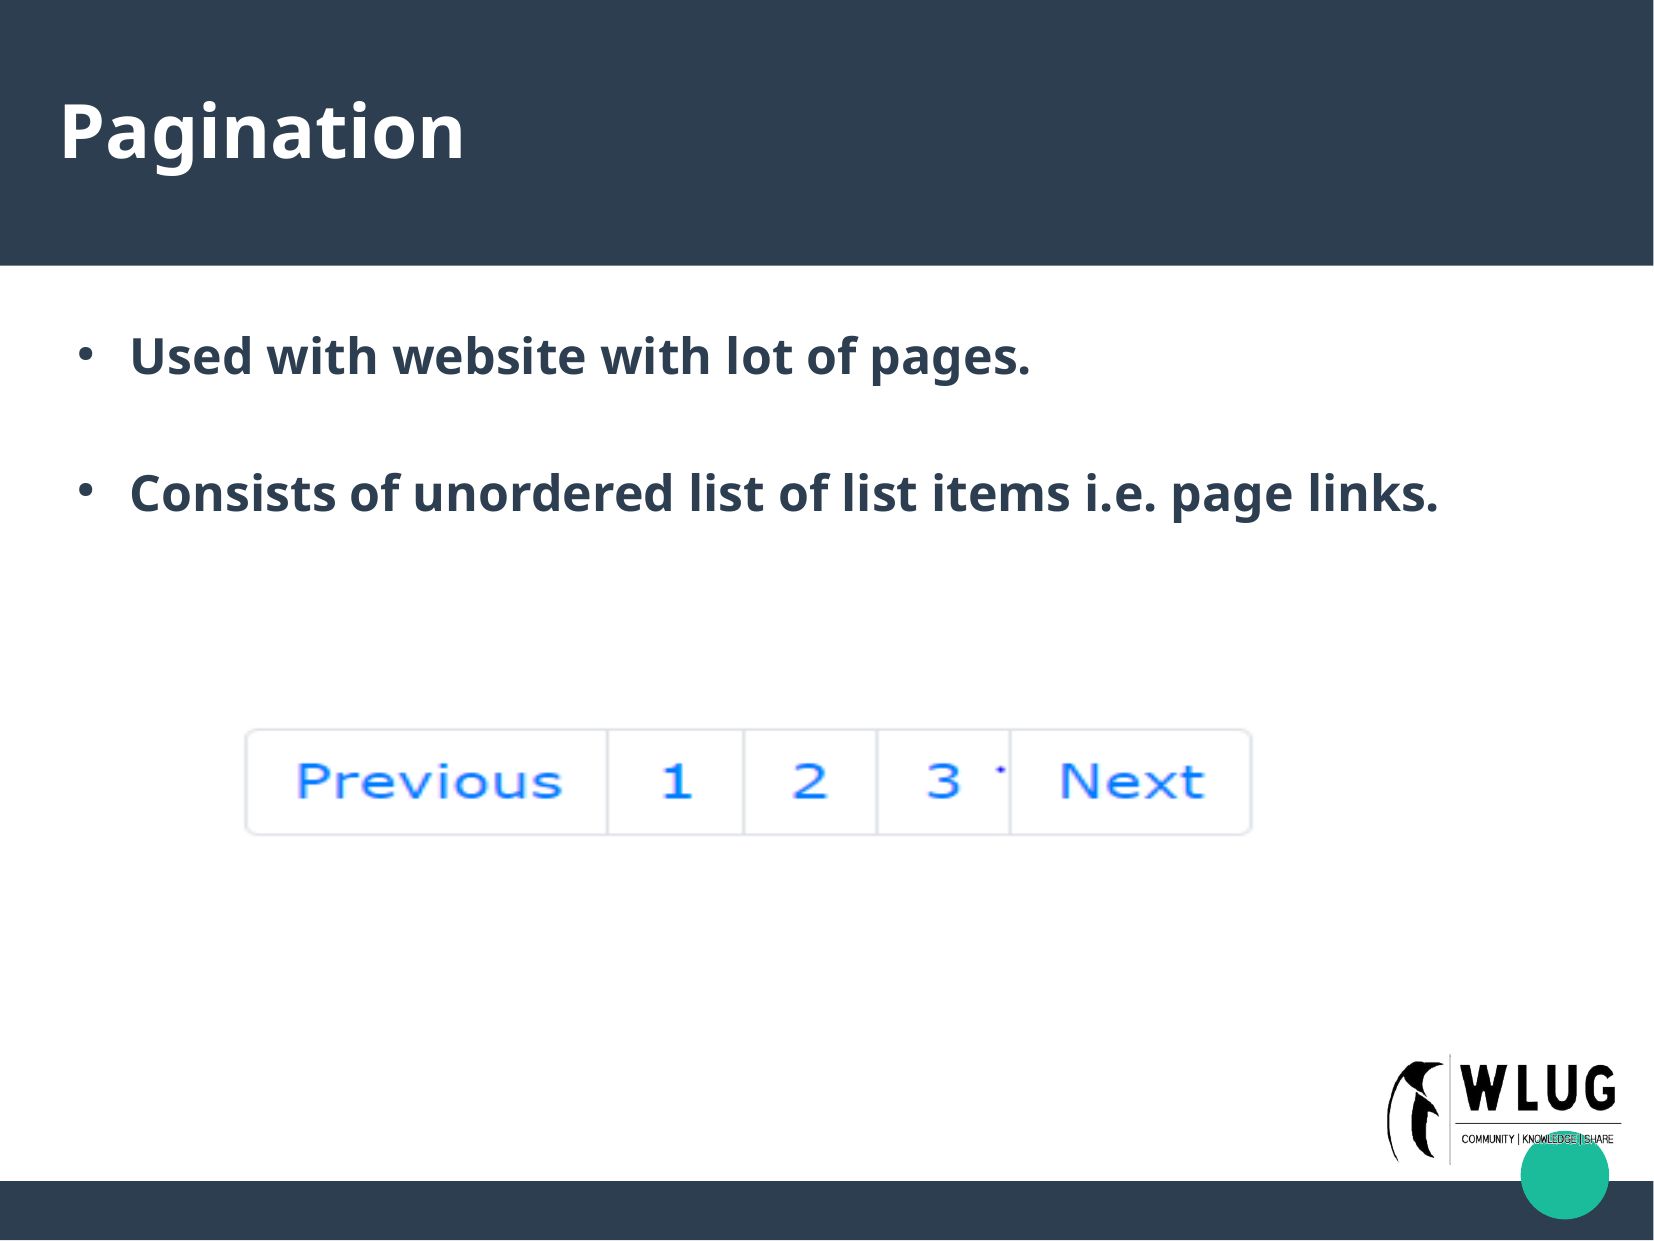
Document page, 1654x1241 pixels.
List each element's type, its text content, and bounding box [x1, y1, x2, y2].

title Pagination [59, 49, 1595, 207]
picture [1371, 1046, 1630, 1170]
list Used with website with lot of pages. Consists of unordered list of list items i.e. page links. [59, 324, 1595, 1152]
picture [236, 708, 1371, 902]
